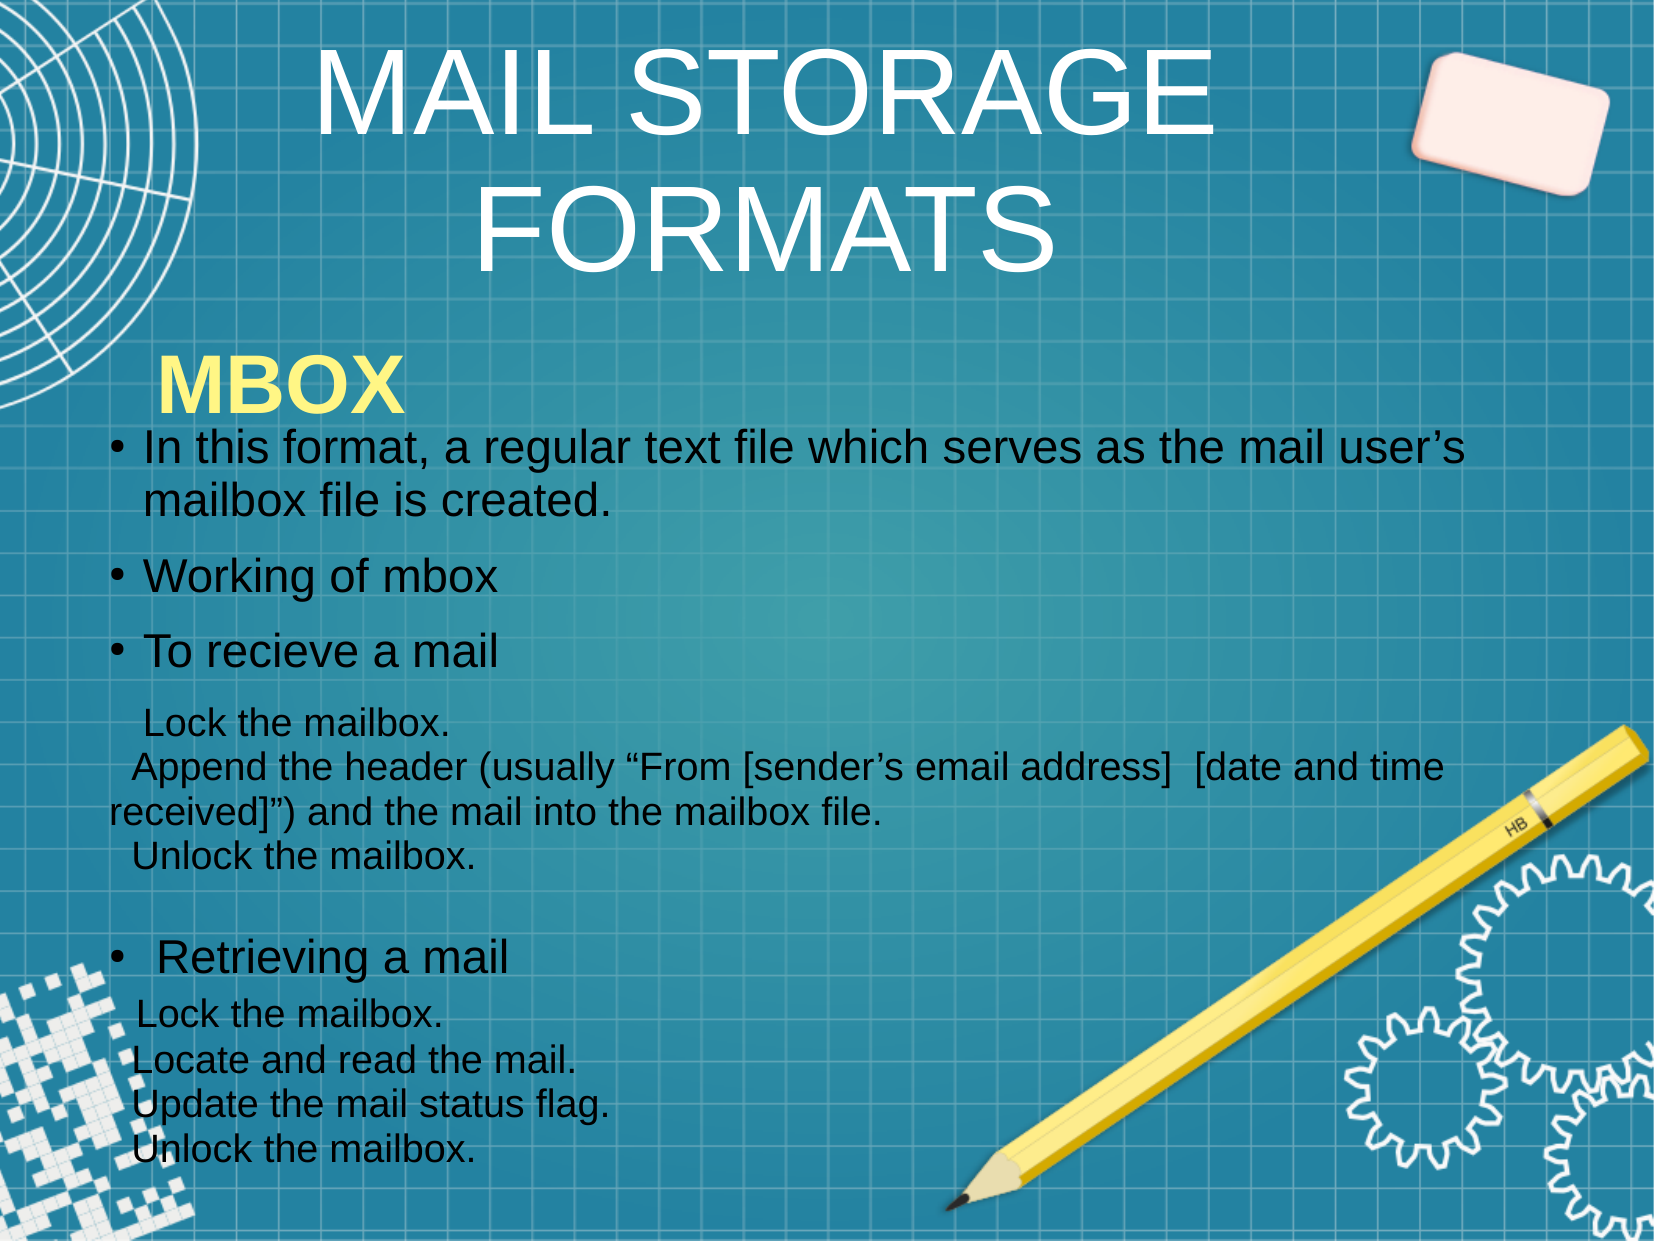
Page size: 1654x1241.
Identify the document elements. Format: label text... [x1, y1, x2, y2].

text_box MBOX [141, 330, 709, 424]
text_box In this format, a regular text file which serves as the mail user’s mailbox file is created. Working of mbox To recieve a mail Lock the mailbox. Append the header (usually “From [sender’s email address] [date and time received]”) and the mail into the mailbox file. Unlock the mailbox. Retrieving a mail Lock the mailbox. Locate and read the mail. Update the mail status flag. Unlock the mailbox. [94, 413, 1583, 1182]
title MAIL STORAGE FORMATS [174, 45, 1357, 276]
picture [0, 0, 1654, 1241]
